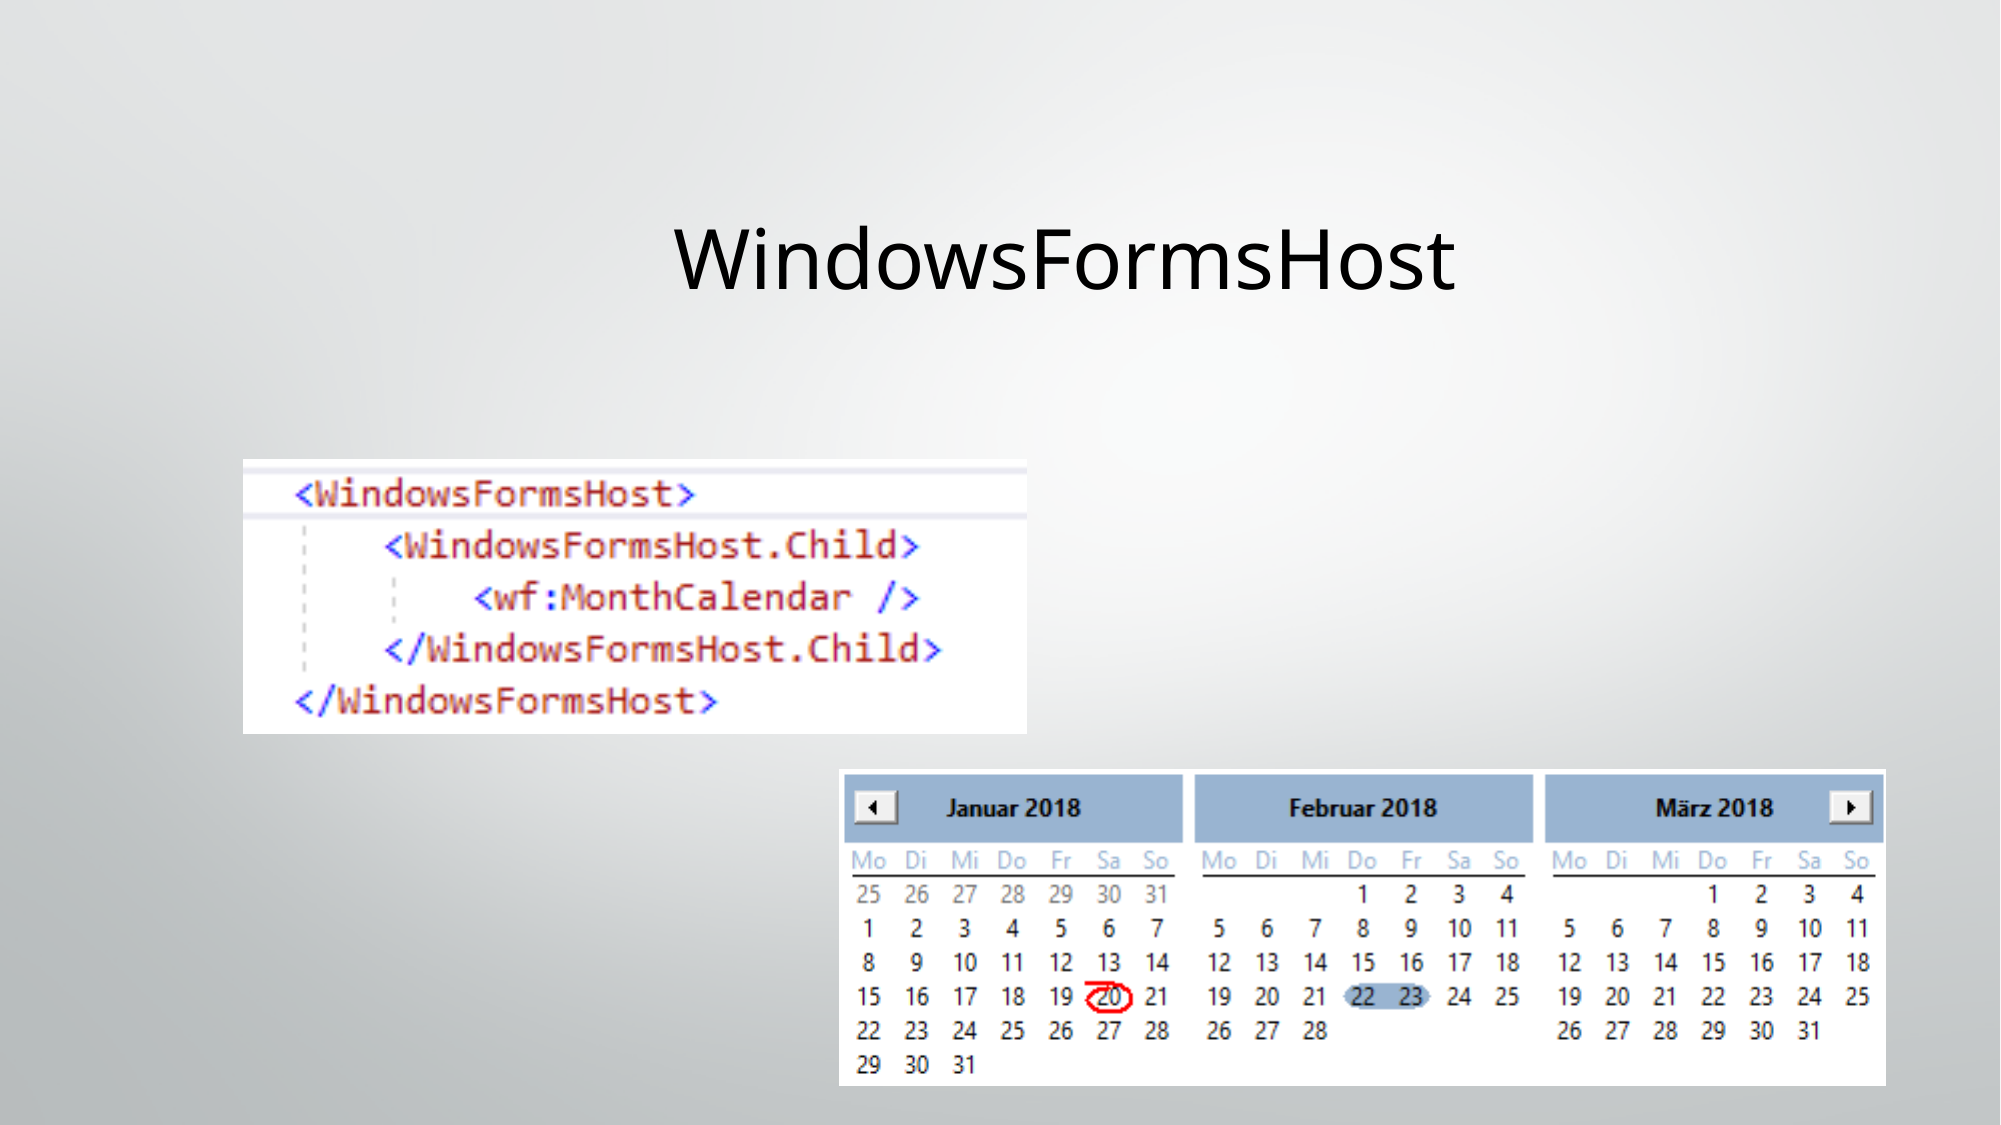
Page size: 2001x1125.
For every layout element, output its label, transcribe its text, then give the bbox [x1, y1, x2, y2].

title WindowsFormsHost [243, 112, 1887, 400]
picture [0, 0, 2001, 1125]
